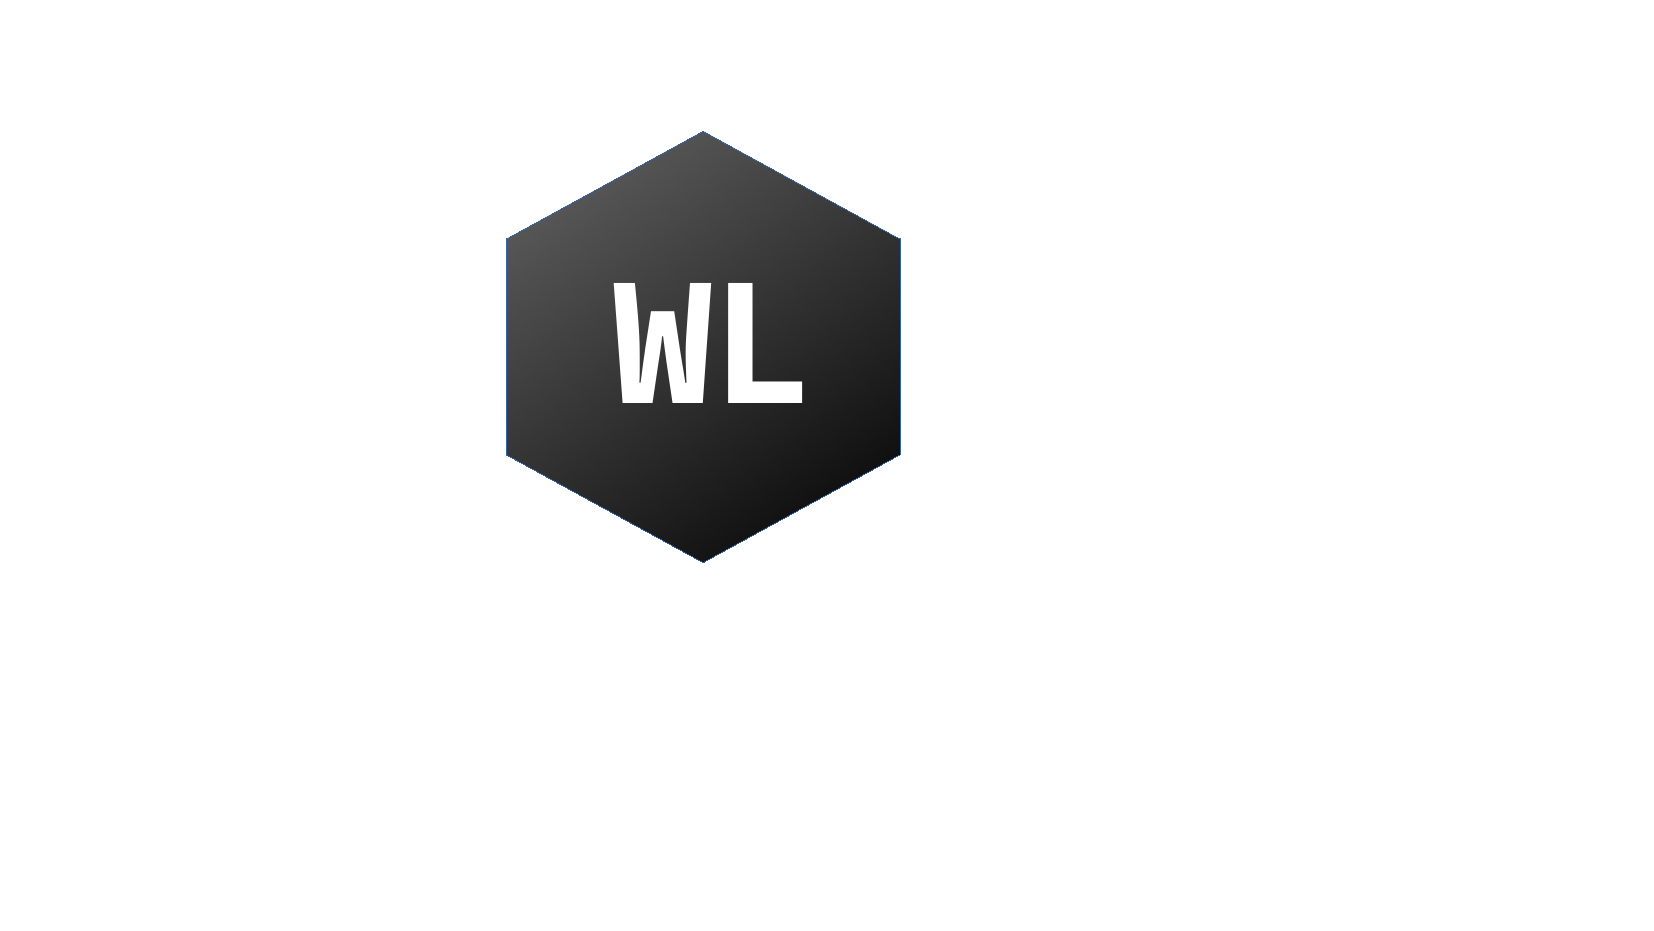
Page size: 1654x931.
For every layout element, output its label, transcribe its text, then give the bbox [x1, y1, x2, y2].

text_box [506, 219, 542, 475]
text_box WL [542, 181, 885, 588]
text_box [612, 131, 795, 181]
text_box [885, 230, 901, 463]
